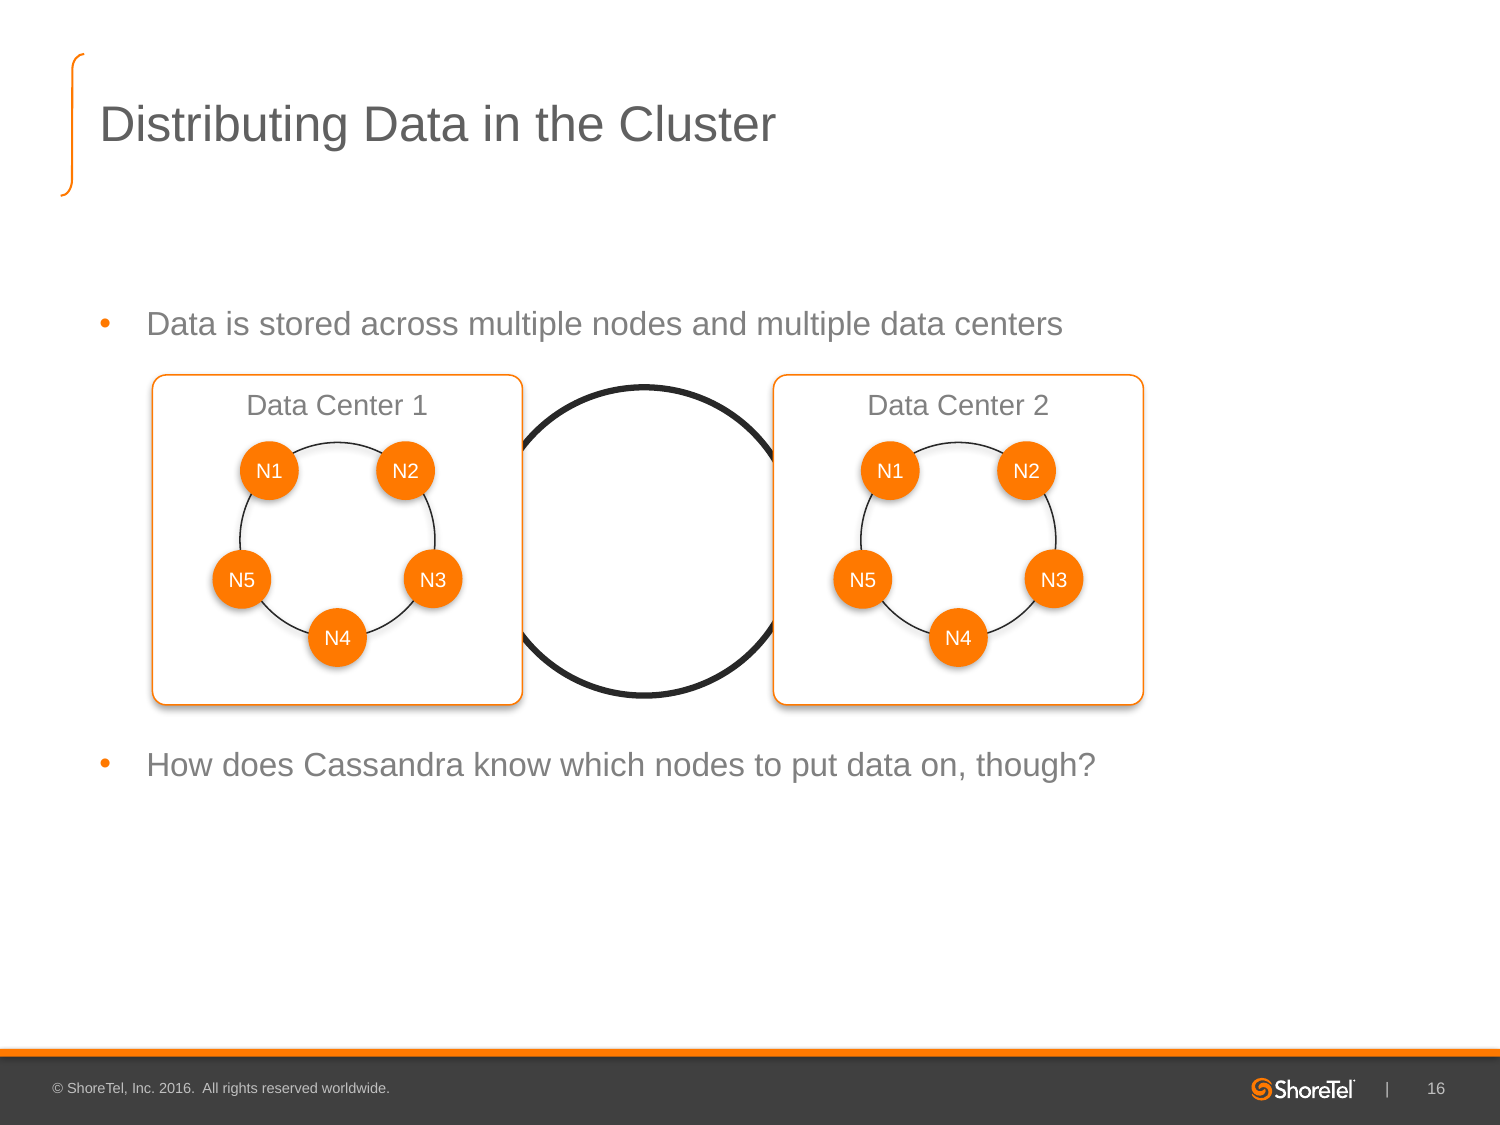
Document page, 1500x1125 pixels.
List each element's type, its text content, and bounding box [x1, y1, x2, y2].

text_box N3 [1024, 549, 1084, 609]
text_box N5 [833, 549, 893, 609]
text_box N4 [308, 608, 367, 667]
text_box N2 [376, 441, 436, 501]
text_box N3 [403, 549, 463, 609]
text_box N5 [212, 549, 272, 609]
text_box N4 [929, 608, 988, 667]
title Distributing Data in the Cluster [84, 53, 1235, 196]
text_box Data Center 2 [773, 374, 1144, 705]
text_box N1 [860, 441, 920, 501]
list Data is stored across multiple nodes and multiple data centers How does Cassandra know which nodes to put data on, though? [84, 297, 1450, 946]
text_box N2 [997, 441, 1056, 501]
text_box N1 [240, 441, 299, 501]
text_box Data Center 1 [152, 374, 523, 705]
